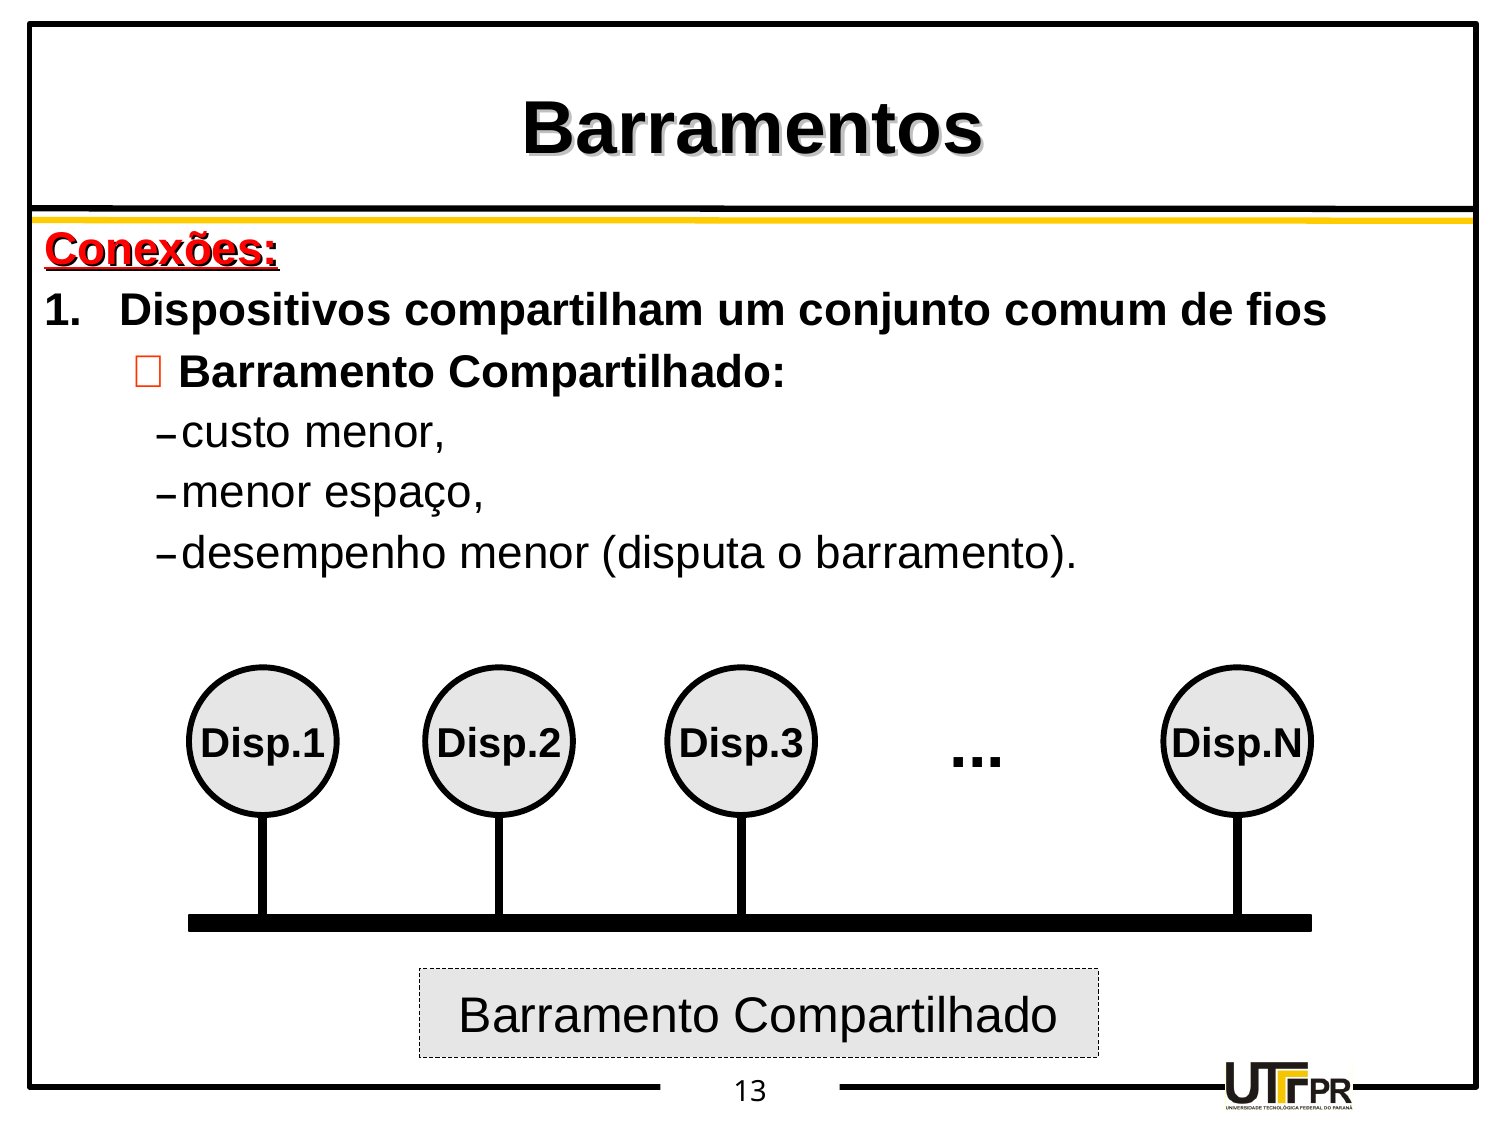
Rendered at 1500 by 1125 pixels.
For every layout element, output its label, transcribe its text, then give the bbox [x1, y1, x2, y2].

list Conexões: Dispositivos compartilham um conjunto comum de fios  Barramento Compartilhado: custo menor, menor espaço, desempenho menor (disputa o barramento). [29, 219, 1459, 1027]
text_box Disp.N [1163, 667, 1312, 815]
text_box [188, 915, 1312, 931]
text_box Disp.3 [667, 667, 816, 815]
text_box ... [903, 667, 1052, 816]
title Barramentos [29, 85, 1477, 180]
text_box Disp.2 [425, 667, 573, 815]
text_box Barramento Compartilhado [419, 968, 1099, 1058]
text_box Disp.1 [188, 667, 337, 815]
picture [1225, 1062, 1353, 1110]
